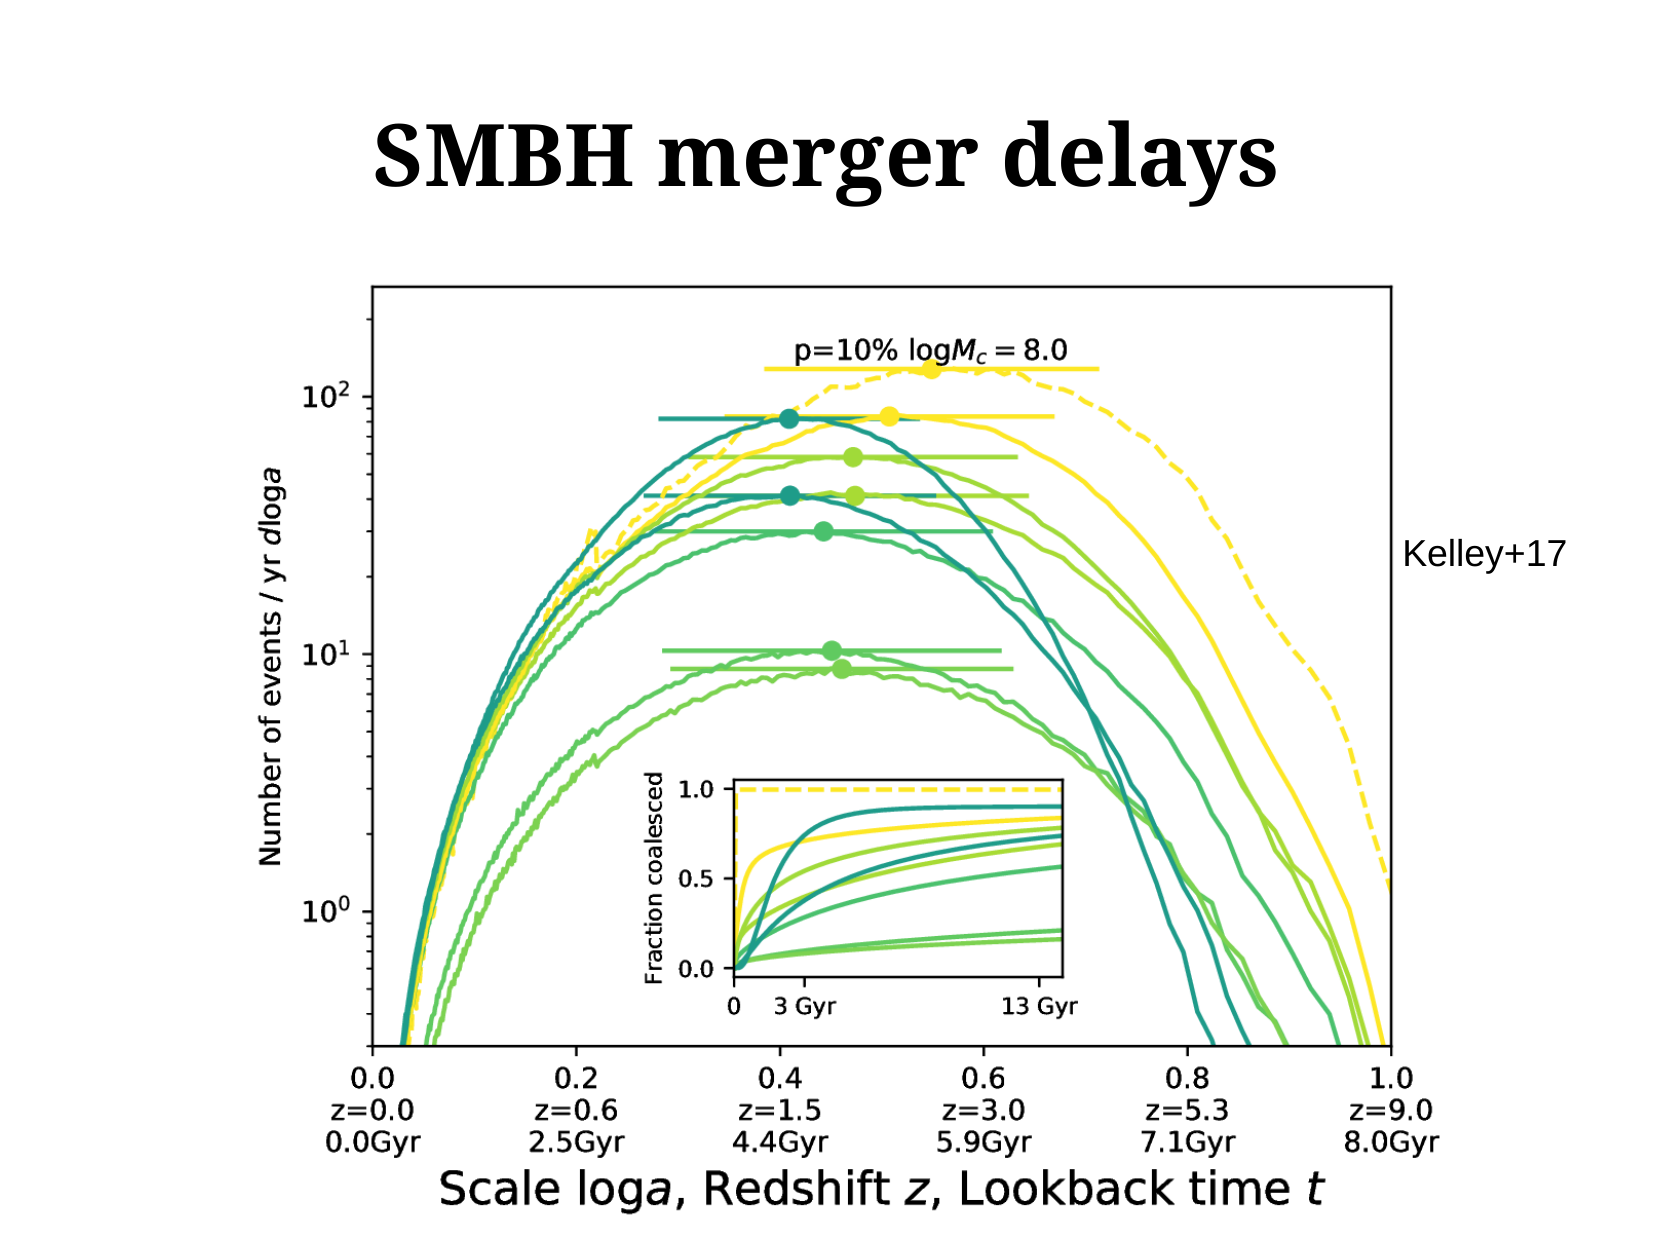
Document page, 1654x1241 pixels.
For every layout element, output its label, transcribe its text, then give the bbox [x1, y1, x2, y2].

title SMBH merger delays [82, 49, 1571, 257]
picture [238, 256, 1460, 1238]
text_box Kelley+17 [1387, 525, 1613, 582]
